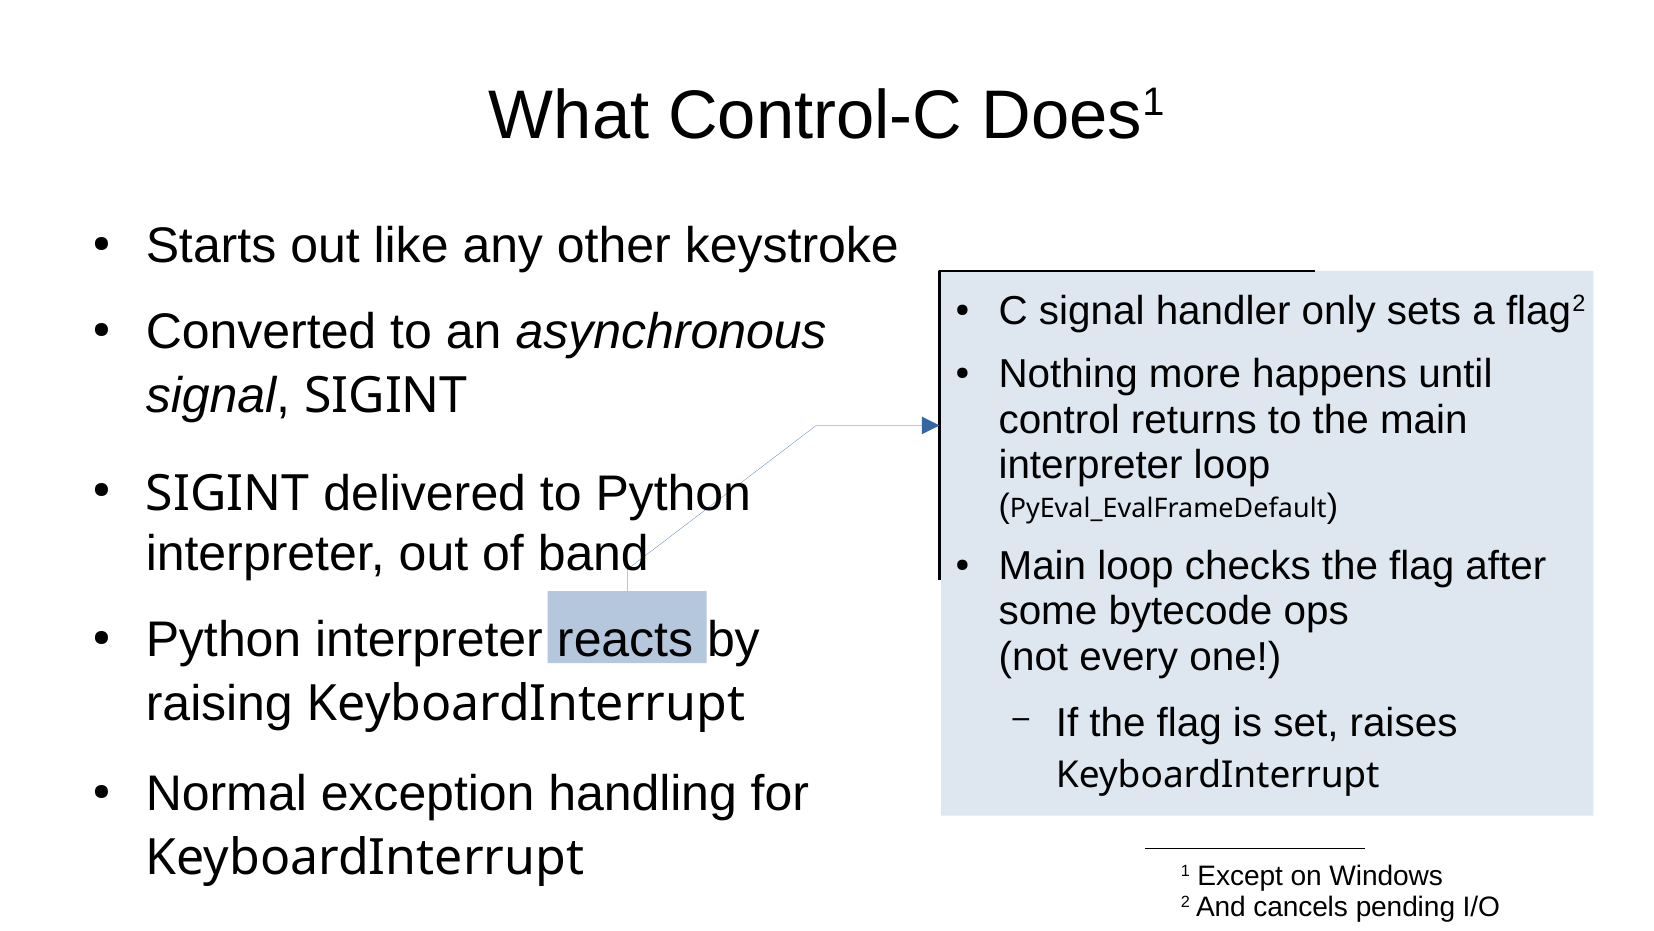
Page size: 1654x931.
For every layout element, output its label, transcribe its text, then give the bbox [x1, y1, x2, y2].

title What Control-C Does1 [82, 37, 1571, 193]
list C signal handler only sets a flag2 Nothing more happens until control returns to the main interpreter loop (PyEval_EvalFrameDefault) Main loop checks the flag after some bytecode ops (not every one!) If the flag is set, raises KeyboardInterrupt [941, 270, 1594, 816]
list Starts out like any other keystroke Converted to an asynchronous signal, SIGINT SIGINT delivered to Python interpreter, out of band Python interpreter reacts by raising KeyboardInterrupt Normal exception handling for KeyboardInterrupt [75, 217, 909, 901]
text_box 1 Except on Windows 2 And cancels pending I/O [1166, 845, 1654, 931]
